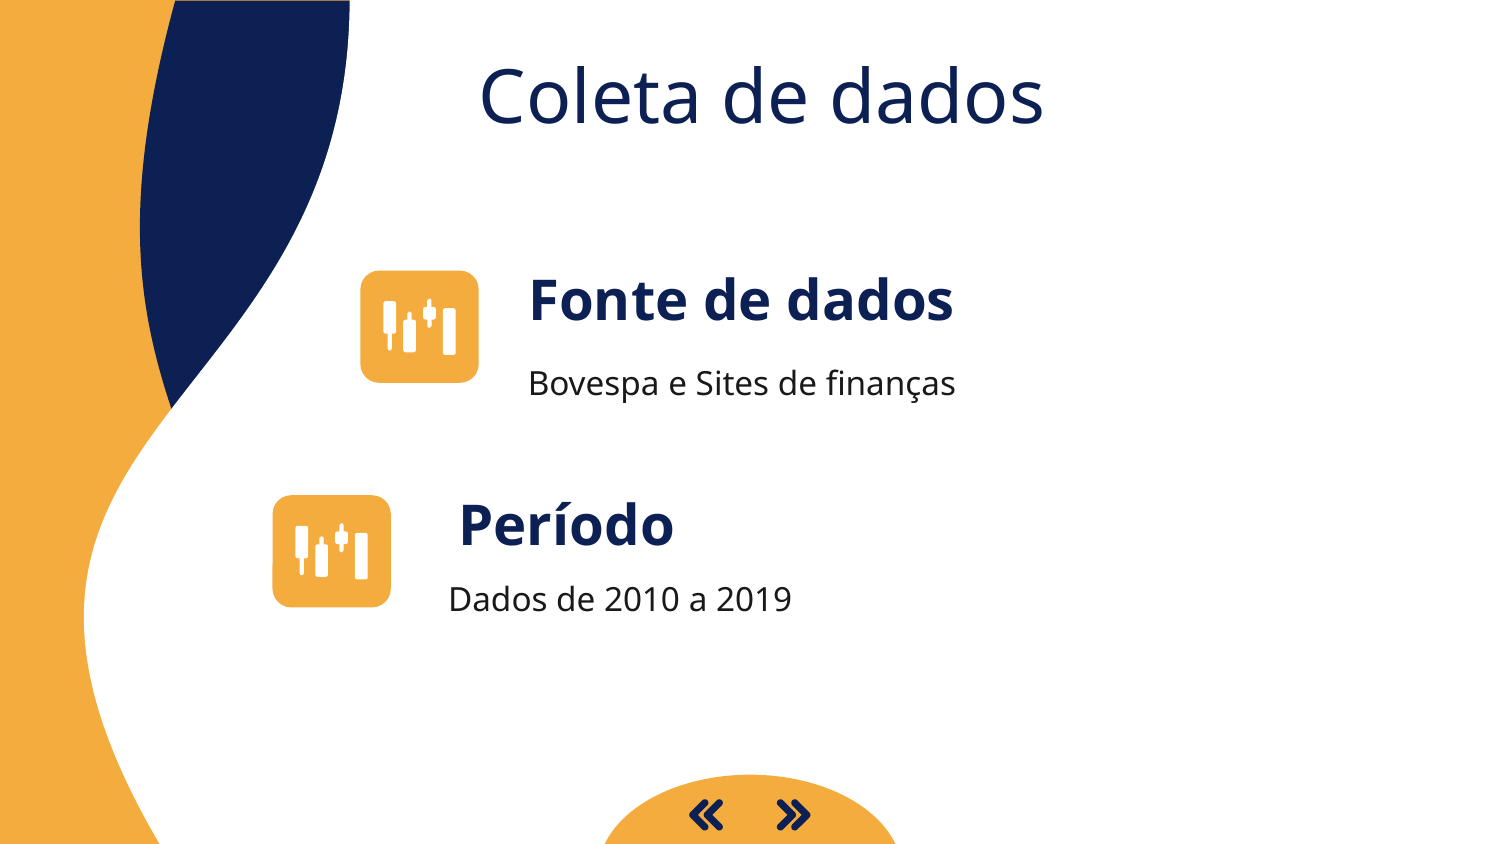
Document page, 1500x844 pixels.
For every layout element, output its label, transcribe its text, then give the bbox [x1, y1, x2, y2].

subtitle Bovespa e Sites de finanças [513, 342, 1075, 422]
text_box [360, 270, 479, 383]
title Fonte de dados [513, 253, 1035, 342]
title Coleta de dados [130, 54, 1395, 134]
title Período [443, 480, 751, 559]
text_box [604, 774, 896, 844]
text_box [272, 495, 391, 608]
subtitle Dados de 2010 a 2019 [410, 559, 830, 638]
